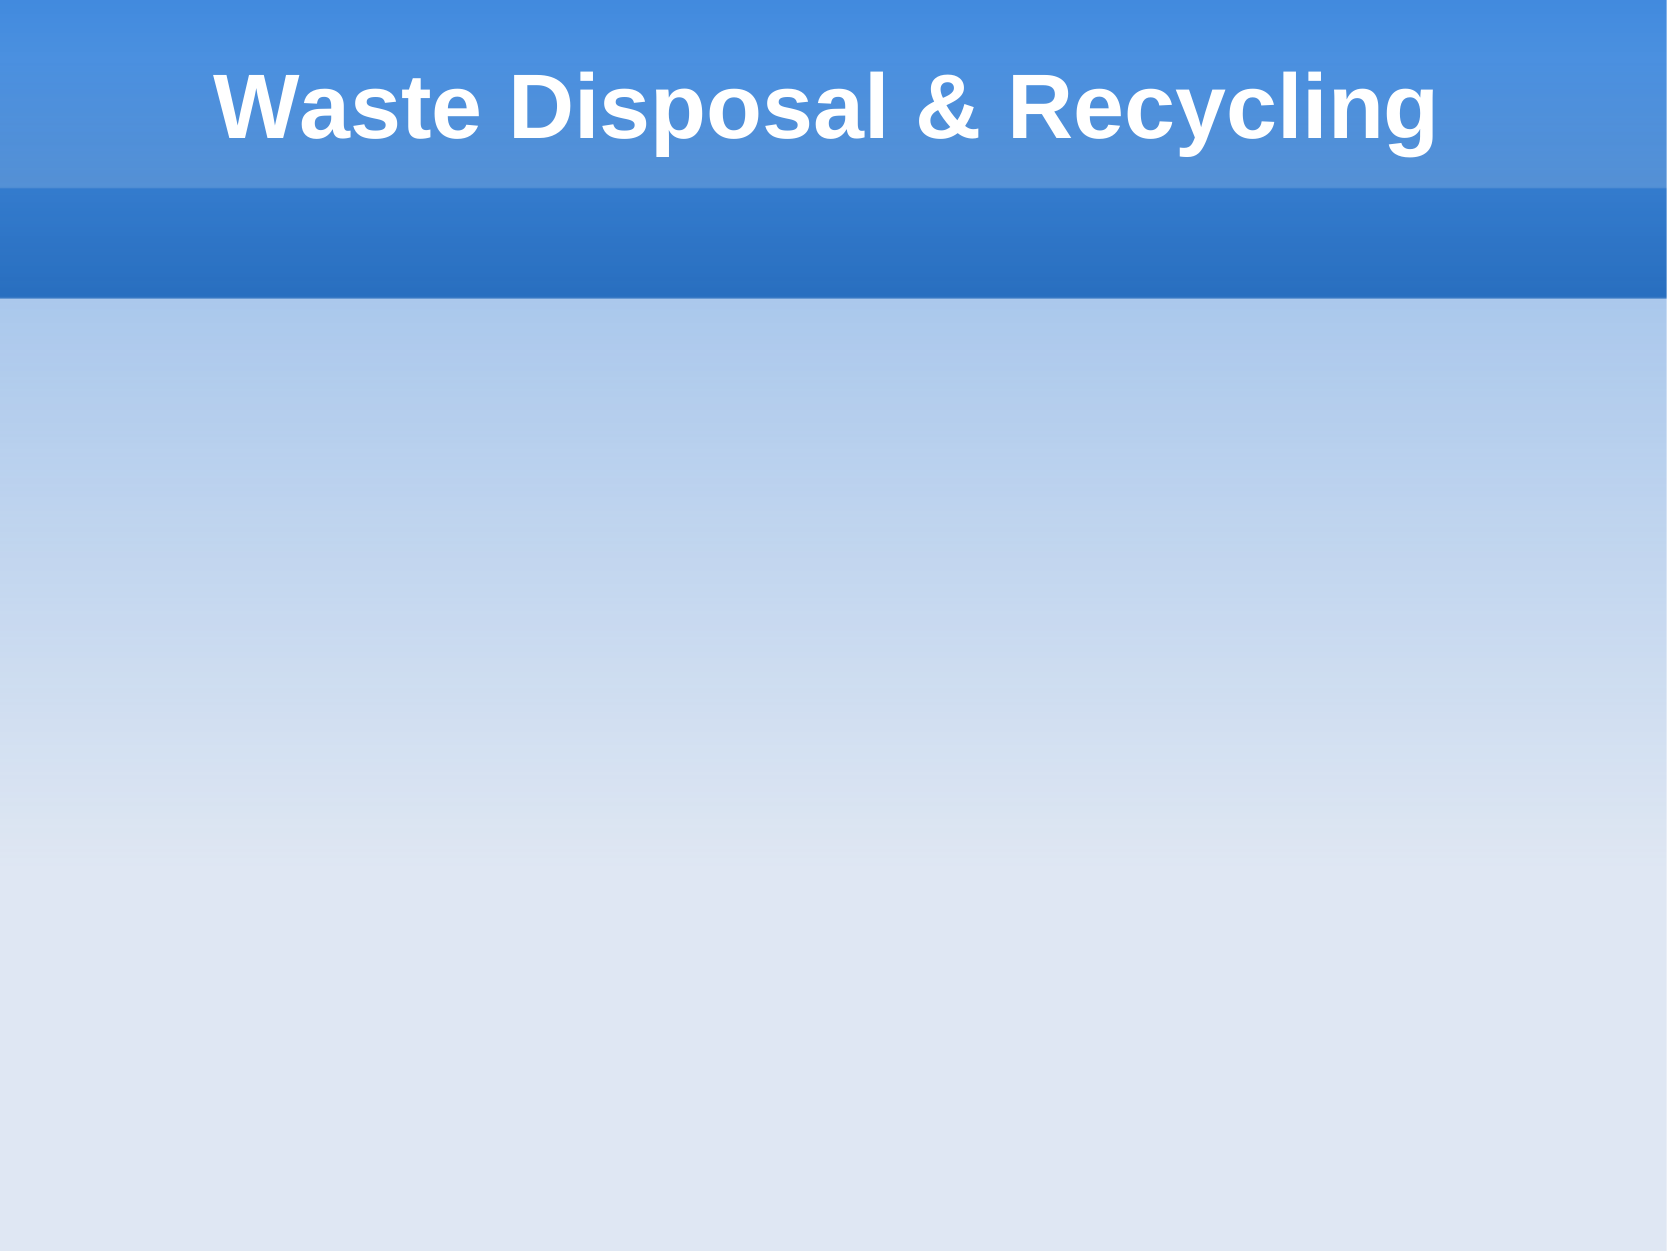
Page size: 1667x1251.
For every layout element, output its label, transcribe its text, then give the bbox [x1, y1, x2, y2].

title Waste Disposal & Recycling [67, 6, 1587, 209]
picture [0, 0, 1667, 1251]
